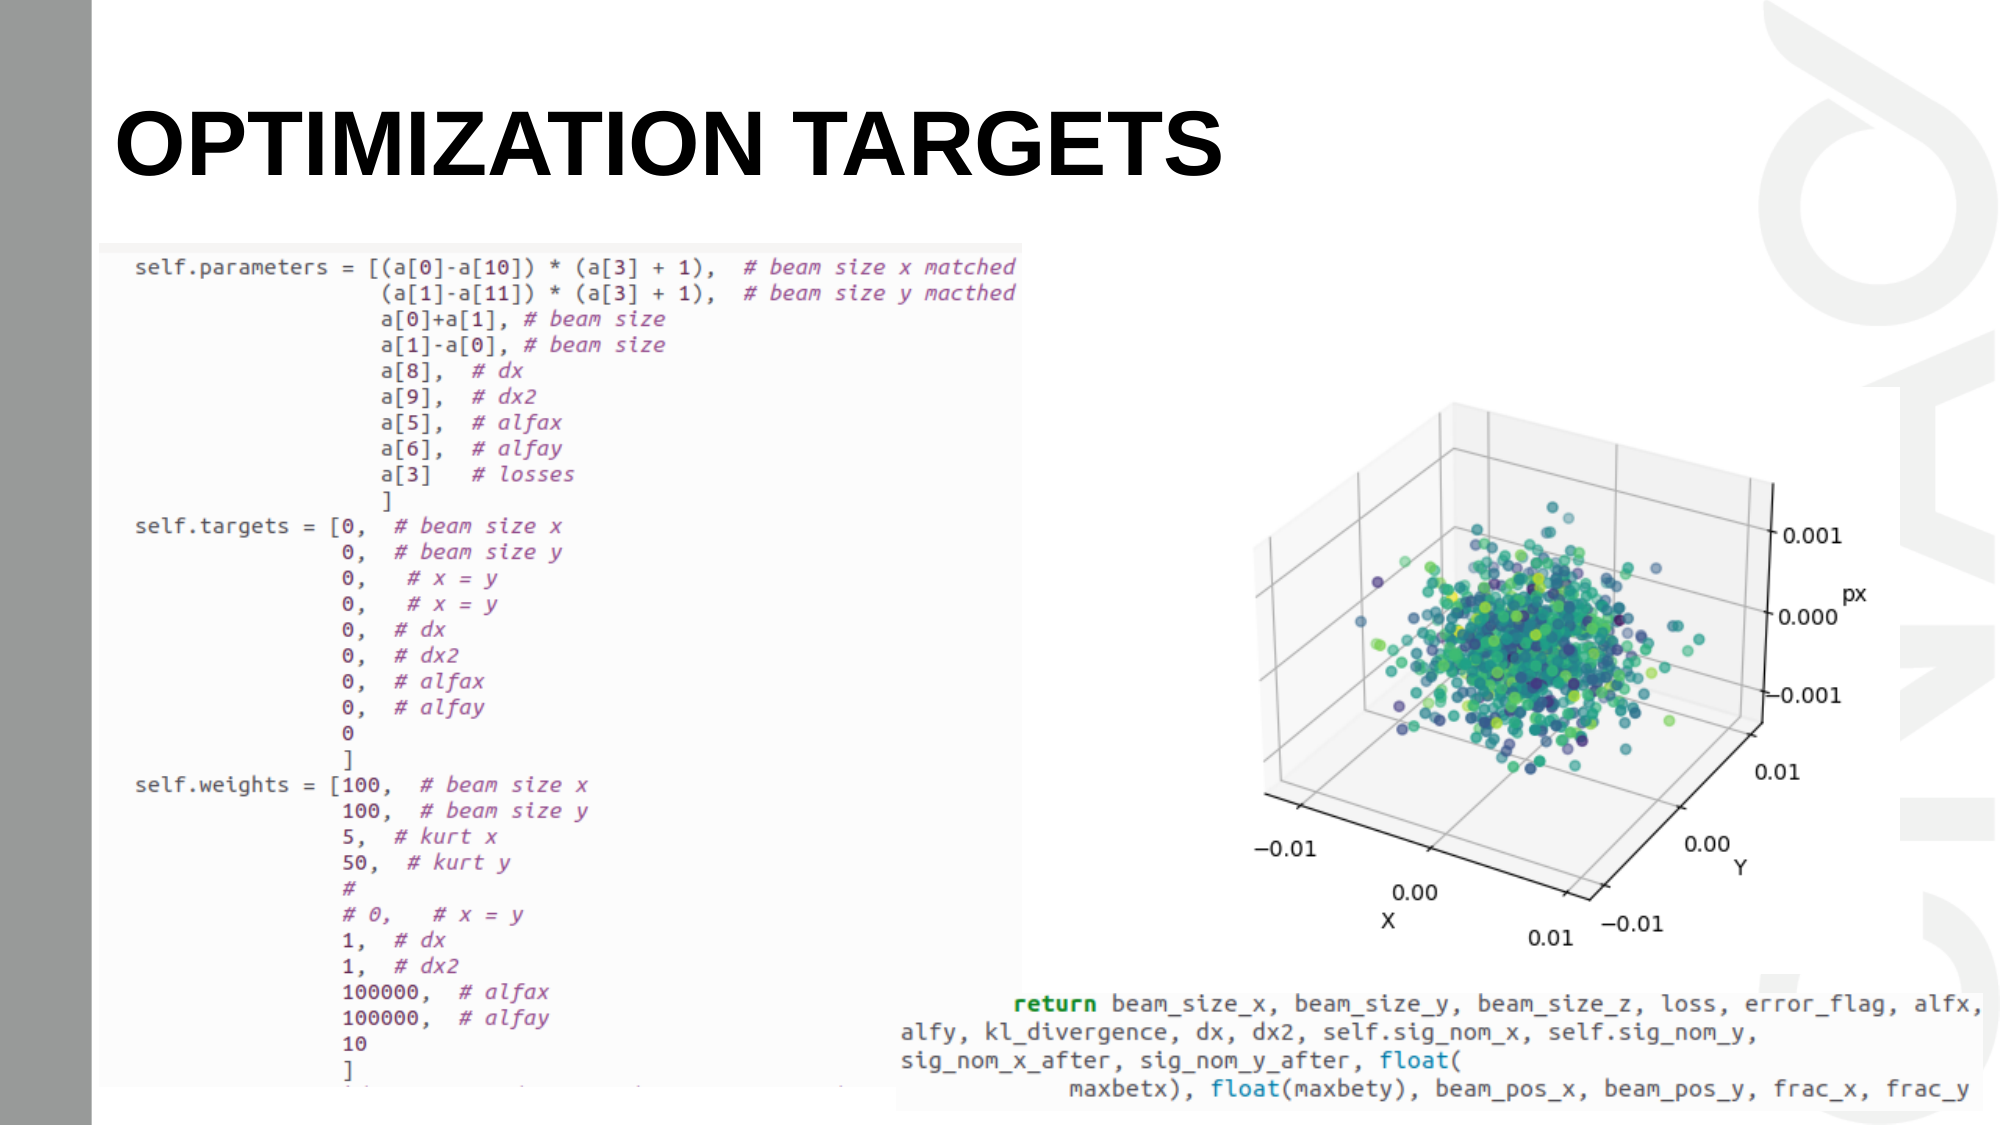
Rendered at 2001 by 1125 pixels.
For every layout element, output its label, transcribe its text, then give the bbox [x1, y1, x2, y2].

picture [99, 0, 2000, 1125]
title OPTIMIZATION TARGETS [99, 45, 1900, 233]
